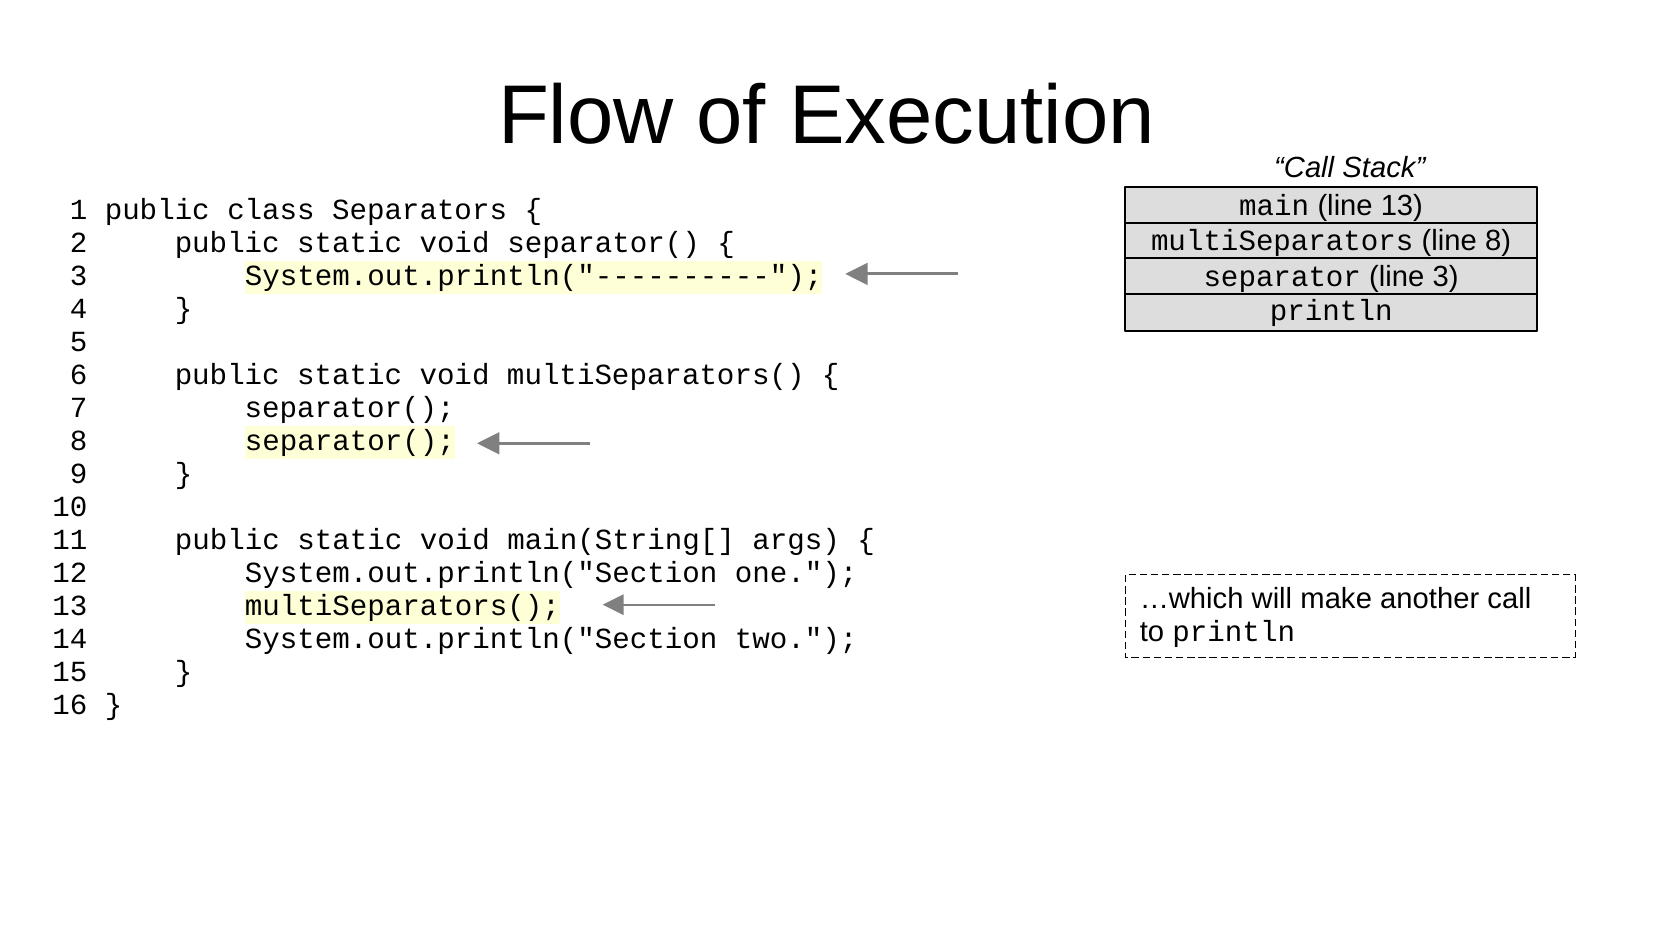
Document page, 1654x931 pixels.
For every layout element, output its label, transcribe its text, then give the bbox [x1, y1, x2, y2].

text_box “Call Stack” [1259, 144, 1441, 187]
text_box 1 public class Separators { 2 public static void separator() { 3 System.out.println("----------"); 4 } 5 6 public static void multiSeparators() { 7 separator(); 8 separator(); 9 } 10 11 public static void main(String[] args) { 12 System.out.println("Section one."); 13 multiSeparators(); 14 System.out.println("Section two."); 15 } 16 } [37, 187, 893, 731]
text_box multiSeparators (line 8) [1124, 222, 1538, 258]
text_box …which will make another call to println [1125, 574, 1576, 658]
text_box separator (line 3) [1124, 258, 1538, 293]
title Flow of Execution [82, 37, 1571, 193]
text_box main (line 13) [1124, 187, 1538, 222]
text_box println [1124, 293, 1538, 332]
